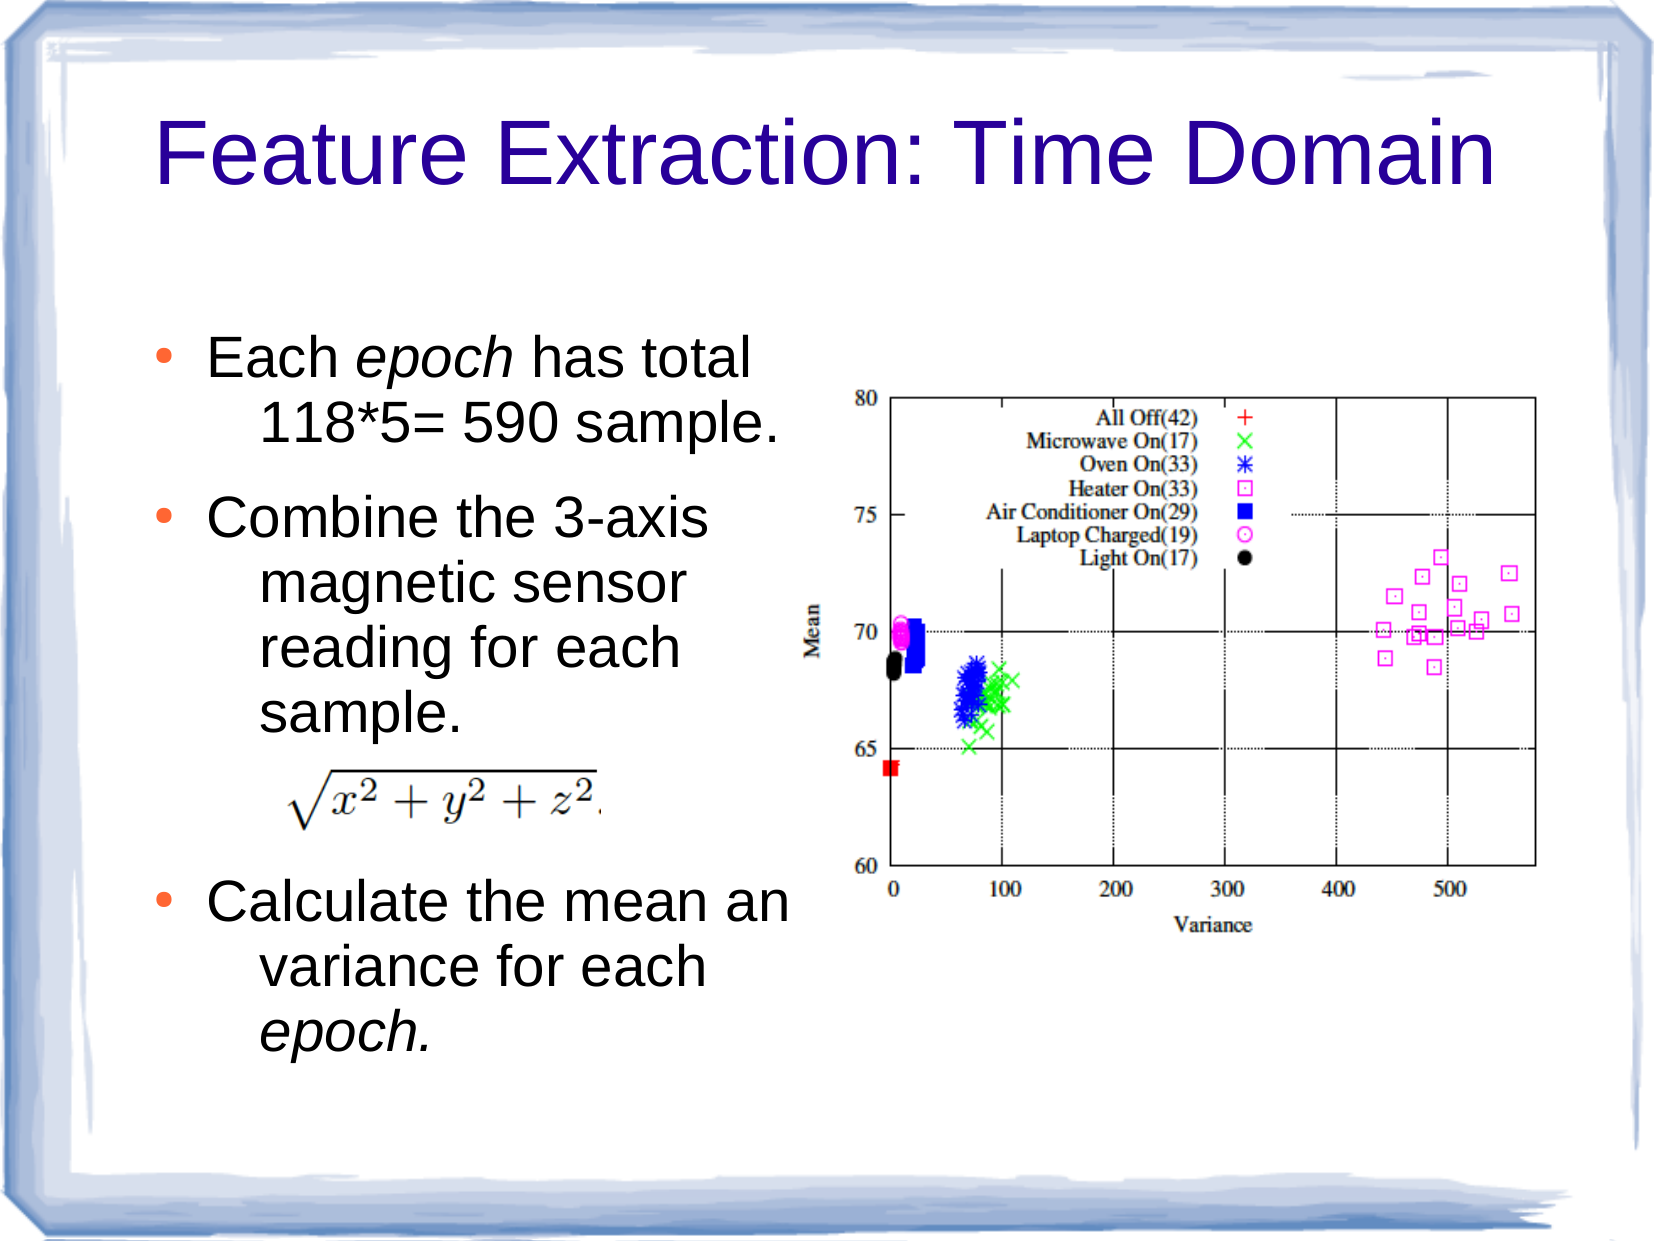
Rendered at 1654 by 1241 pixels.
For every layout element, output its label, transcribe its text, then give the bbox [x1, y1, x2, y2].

list Each epoch has total 118*5= 590 sample. Combine the 3-axis magnetic sensor reading for each sample. Calculate the mean and variance for each epoch. [118, 324, 863, 1064]
picture [0, 0, 1654, 1241]
title Feature Extraction: Time Domain [82, 56, 1571, 250]
